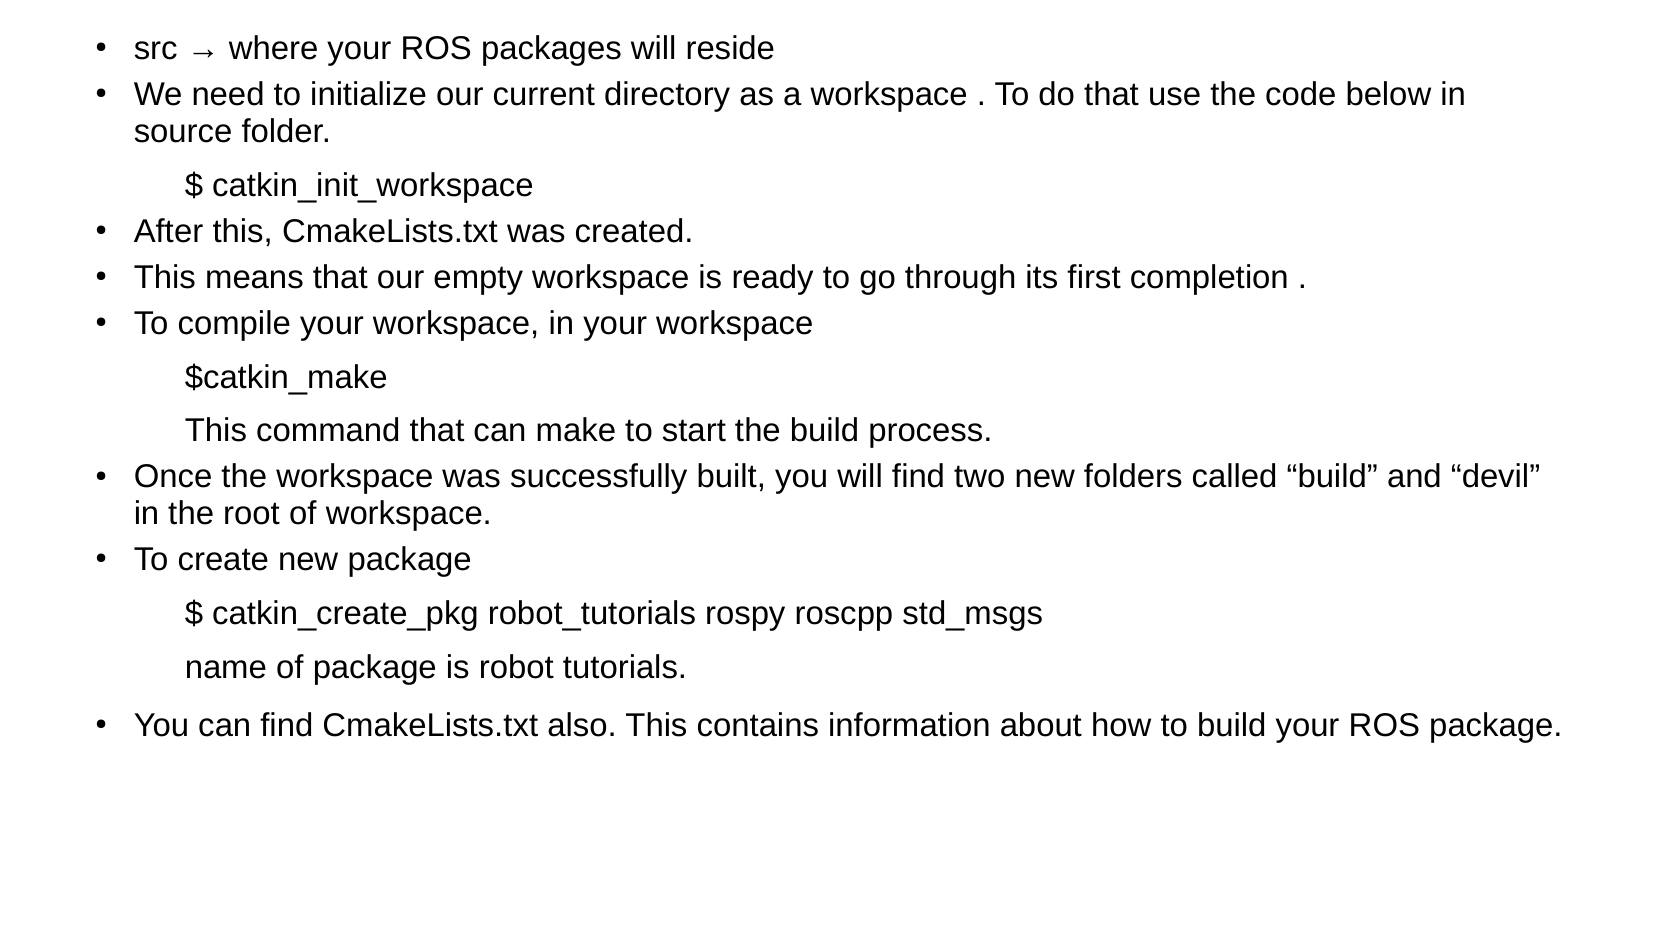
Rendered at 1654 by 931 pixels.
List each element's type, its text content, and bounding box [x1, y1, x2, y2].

list src → where your ROS packages will reside We need to initialize our current directory as a workspace . To do that use the code below in source folder. $ catkin_init_workspace After this, CmakeLists.txt was created. This means that our empty workspace is ready to go through its first completion . To compile your workspace, in your workspace $catkin_make This command that can make to start the build process. Once the workspace was successfully built, you will find two new folders called “build” and “devil” in the root of workspace. To create new package $ catkin_create_pkg robot_tutorials rospy roscpp std_msgs name of package is robot tutorials. You can find CmakeLists.txt also. This contains information about how to build your ROS package. [82, 30, 1571, 758]
